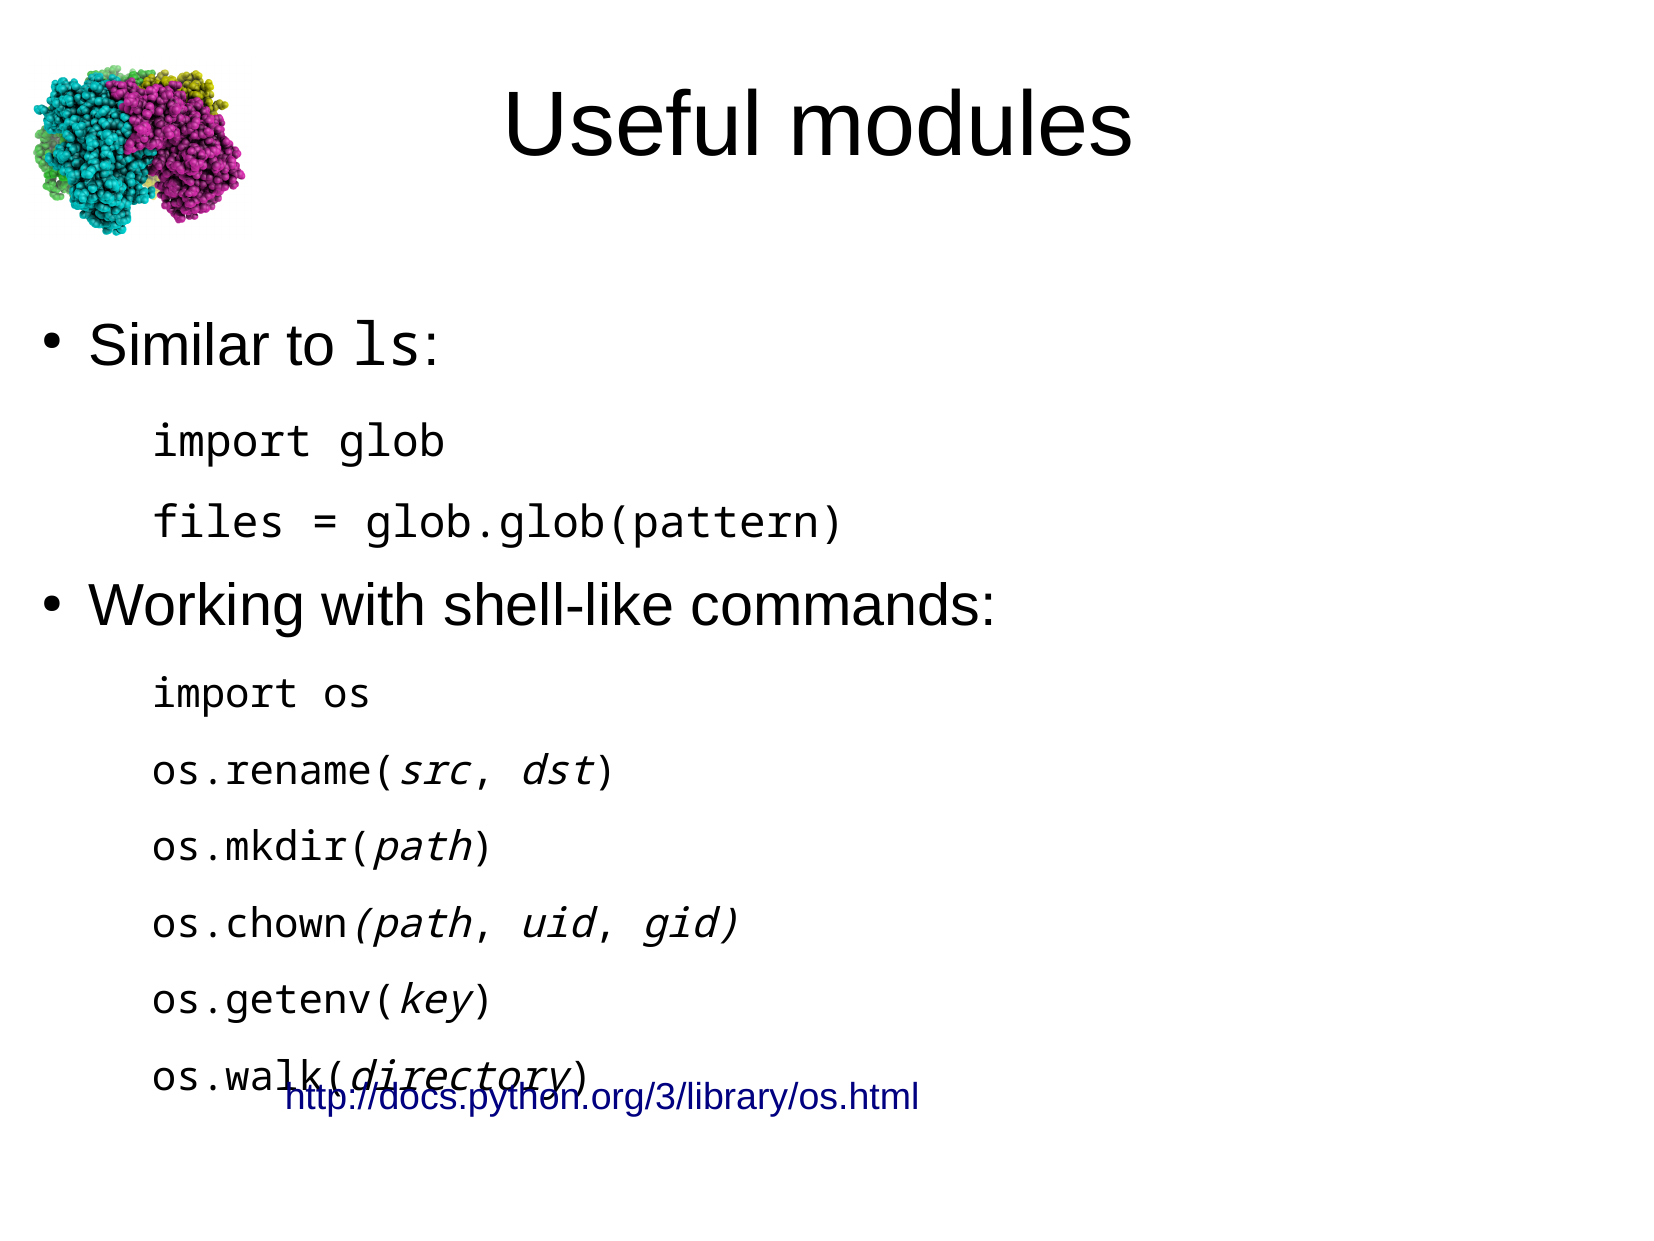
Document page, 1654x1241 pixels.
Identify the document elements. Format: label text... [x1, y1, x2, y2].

title Useful modules [105, 0, 1534, 248]
text_box http://docs.python.org/3/library/os.html [270, 1068, 935, 1126]
list Similar to ls: import glob files = glob.glob(pattern) Working with shell-like commands: import os os.rename(src, dst) os.mkdir(path) os.chown(path, uid, gid) os.getenv(key) os.walk(directory) [25, 302, 1561, 1106]
picture [27, 59, 105, 240]
